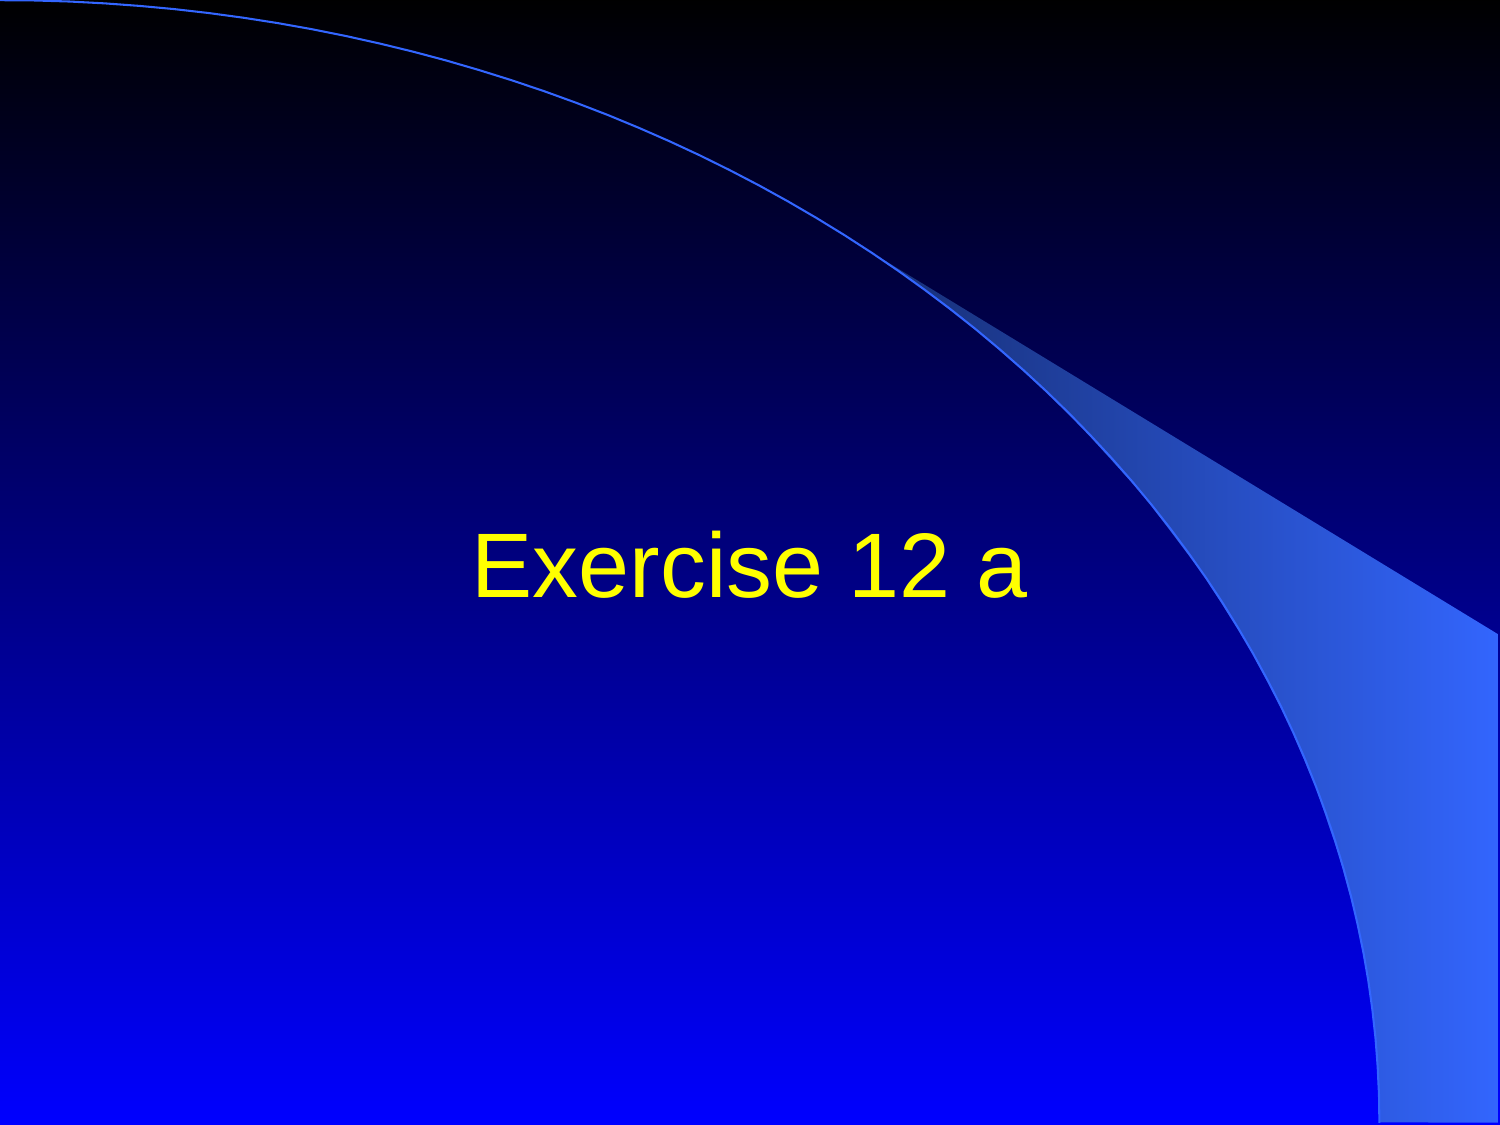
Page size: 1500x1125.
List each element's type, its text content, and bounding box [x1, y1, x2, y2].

title Exercise 12 a [112, 474, 1388, 663]
